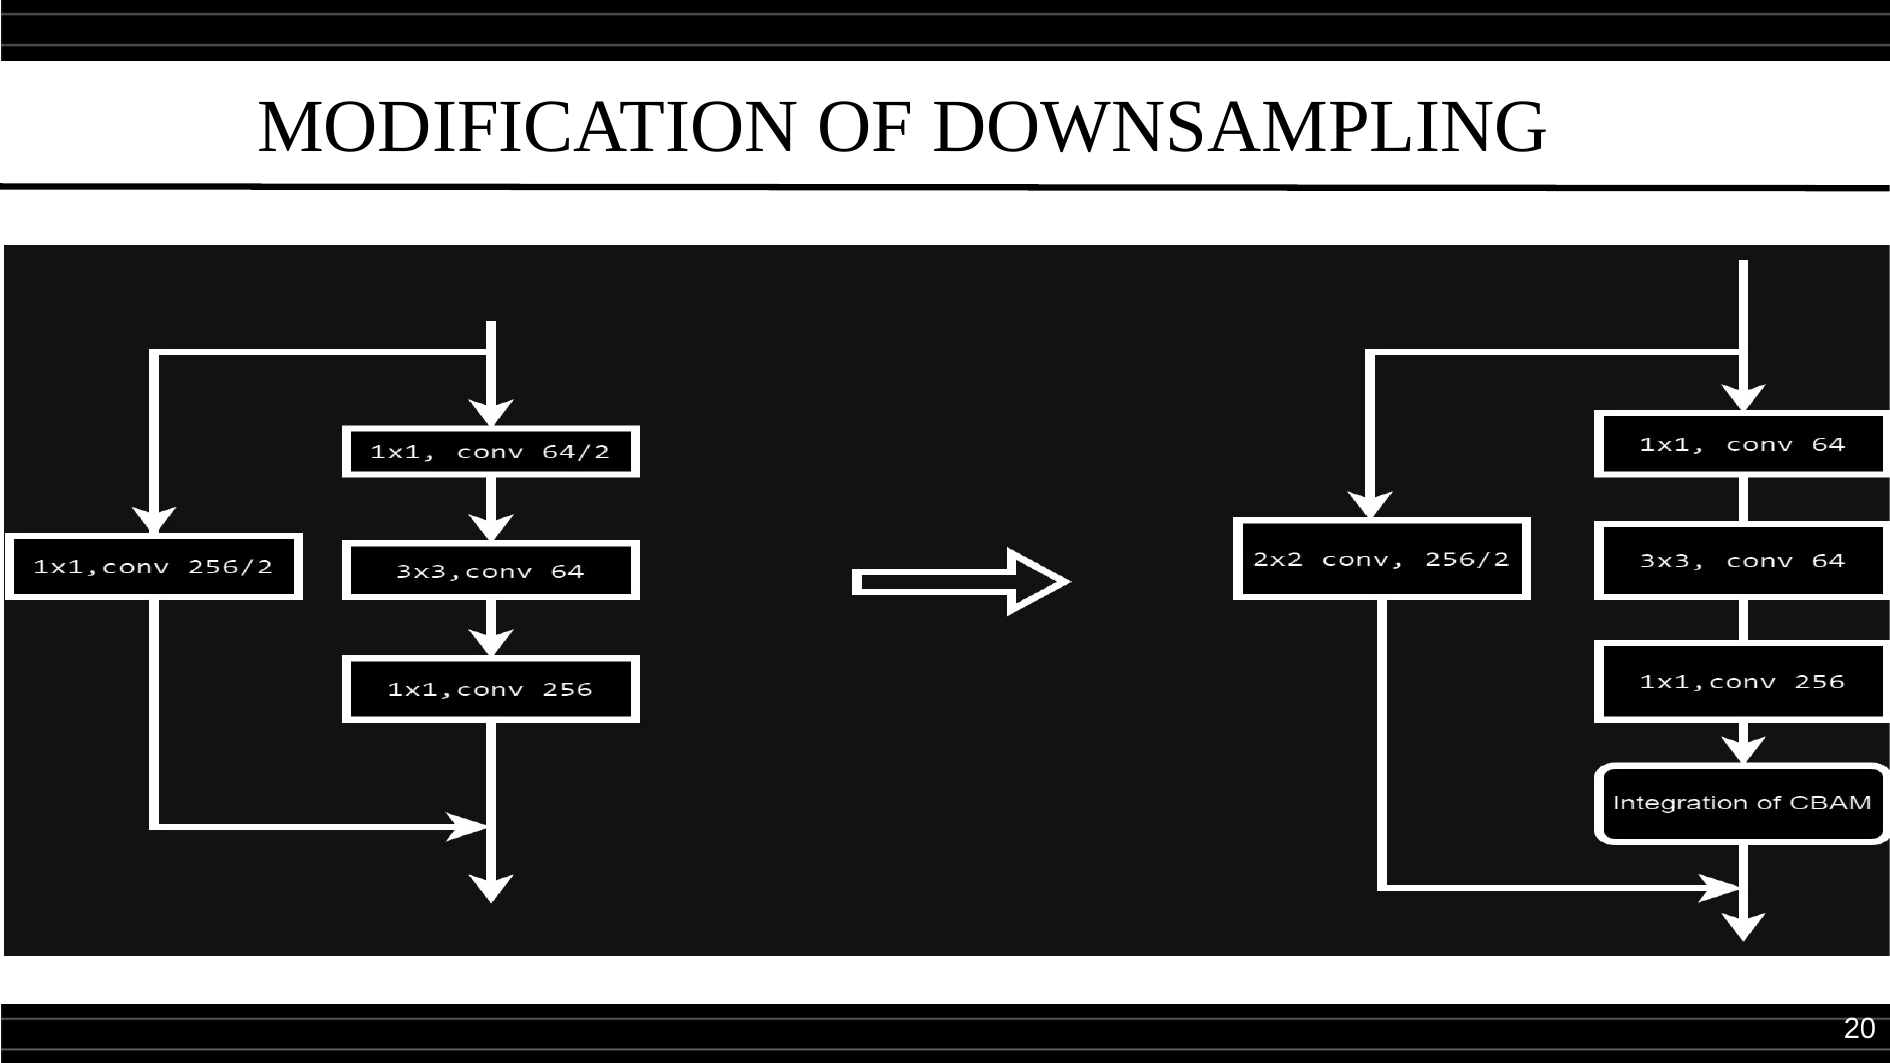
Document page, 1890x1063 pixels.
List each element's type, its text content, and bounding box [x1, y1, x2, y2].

title MODIFICATION OF DOWNSAMPLING [62, 64, 1764, 184]
picture [1, 1004, 1890, 1063]
picture [1, 0, 1890, 61]
picture [4, 245, 1890, 956]
